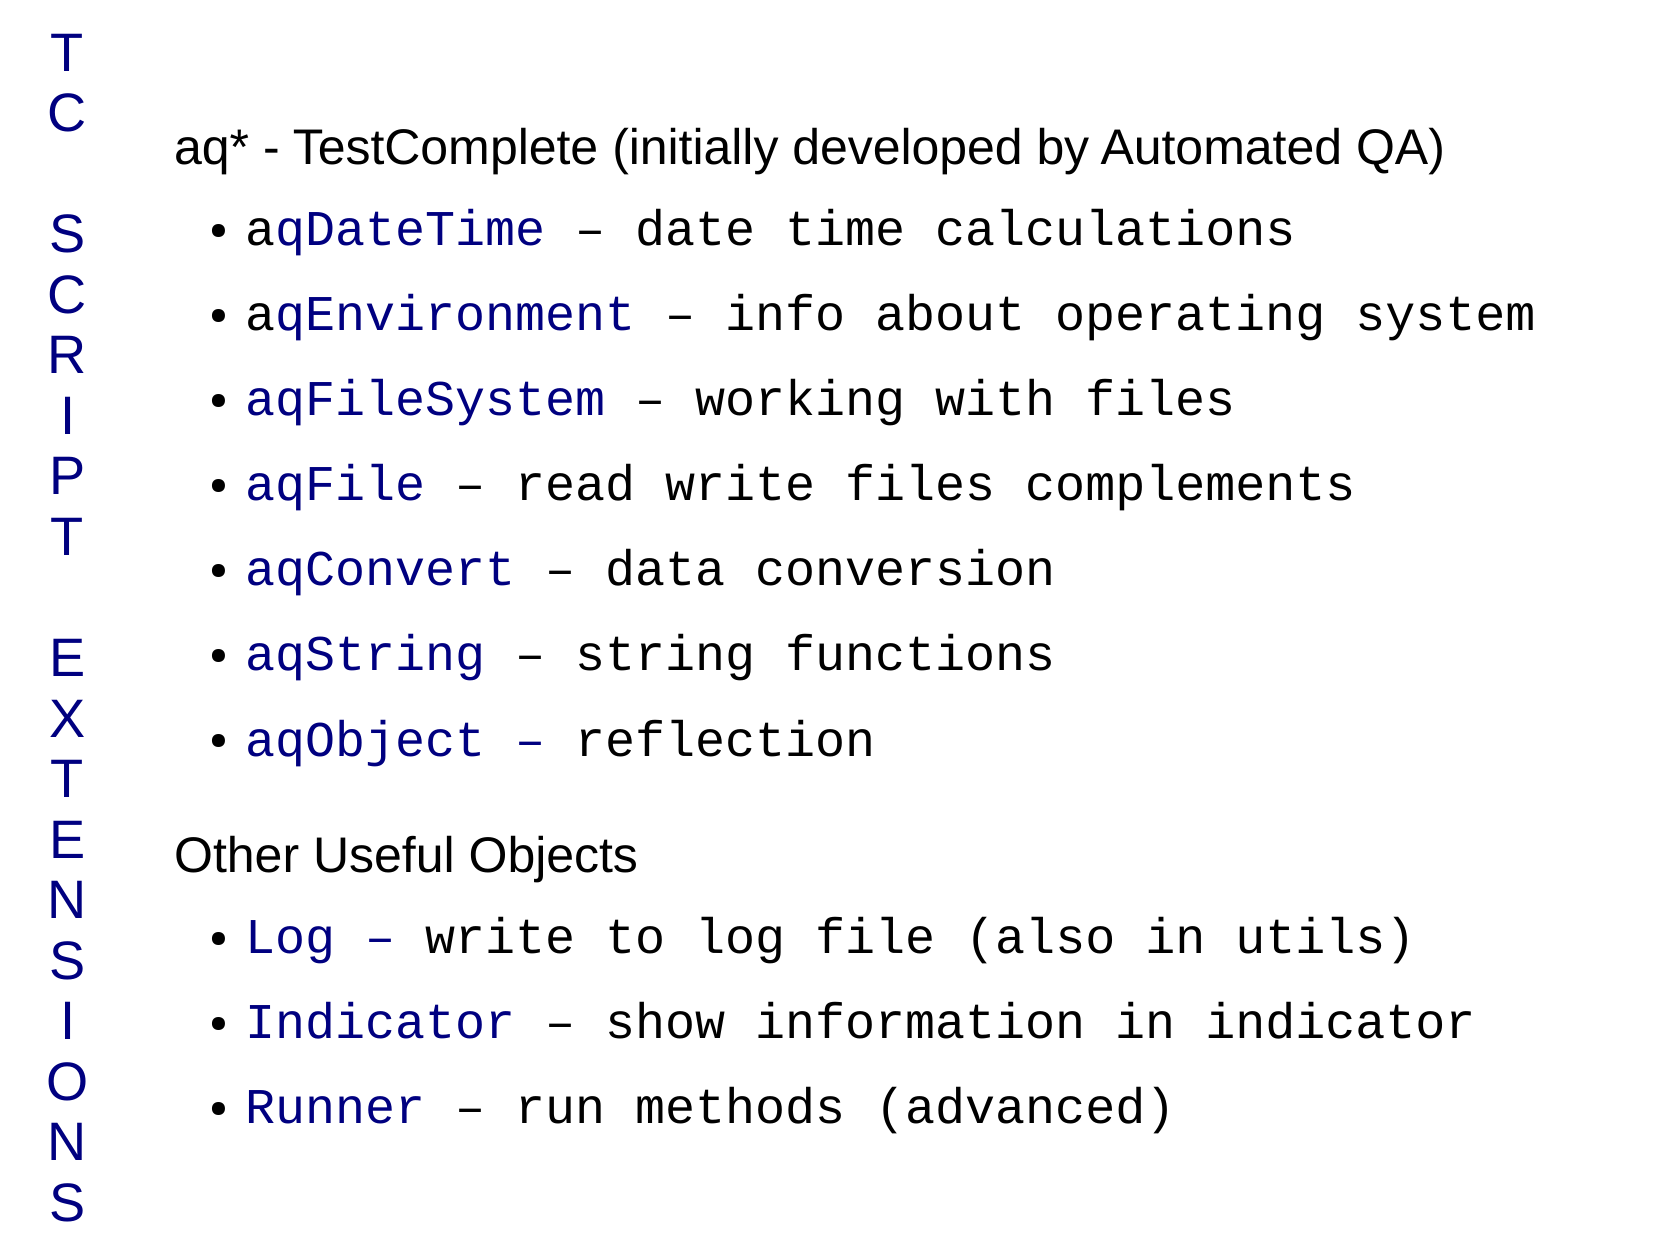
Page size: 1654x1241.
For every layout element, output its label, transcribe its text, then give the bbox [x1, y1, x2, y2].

text_box T C SCRIPT EXTENSIONS [32, 14, 103, 1241]
text_box aq* - TestComplete (initially developed by Automated QA) aqDateTime – date time calculations aqEnvironment – info about operating system aqFileSystem – working with files aqFile – read write files complements aqConvert – data conversion aqString – string functions aqObject – reflection Other Useful Objects Log – write to log file (also in utils) Indicator – show information in indicator Runner – run methods (advanced) [159, 112, 1577, 1099]
